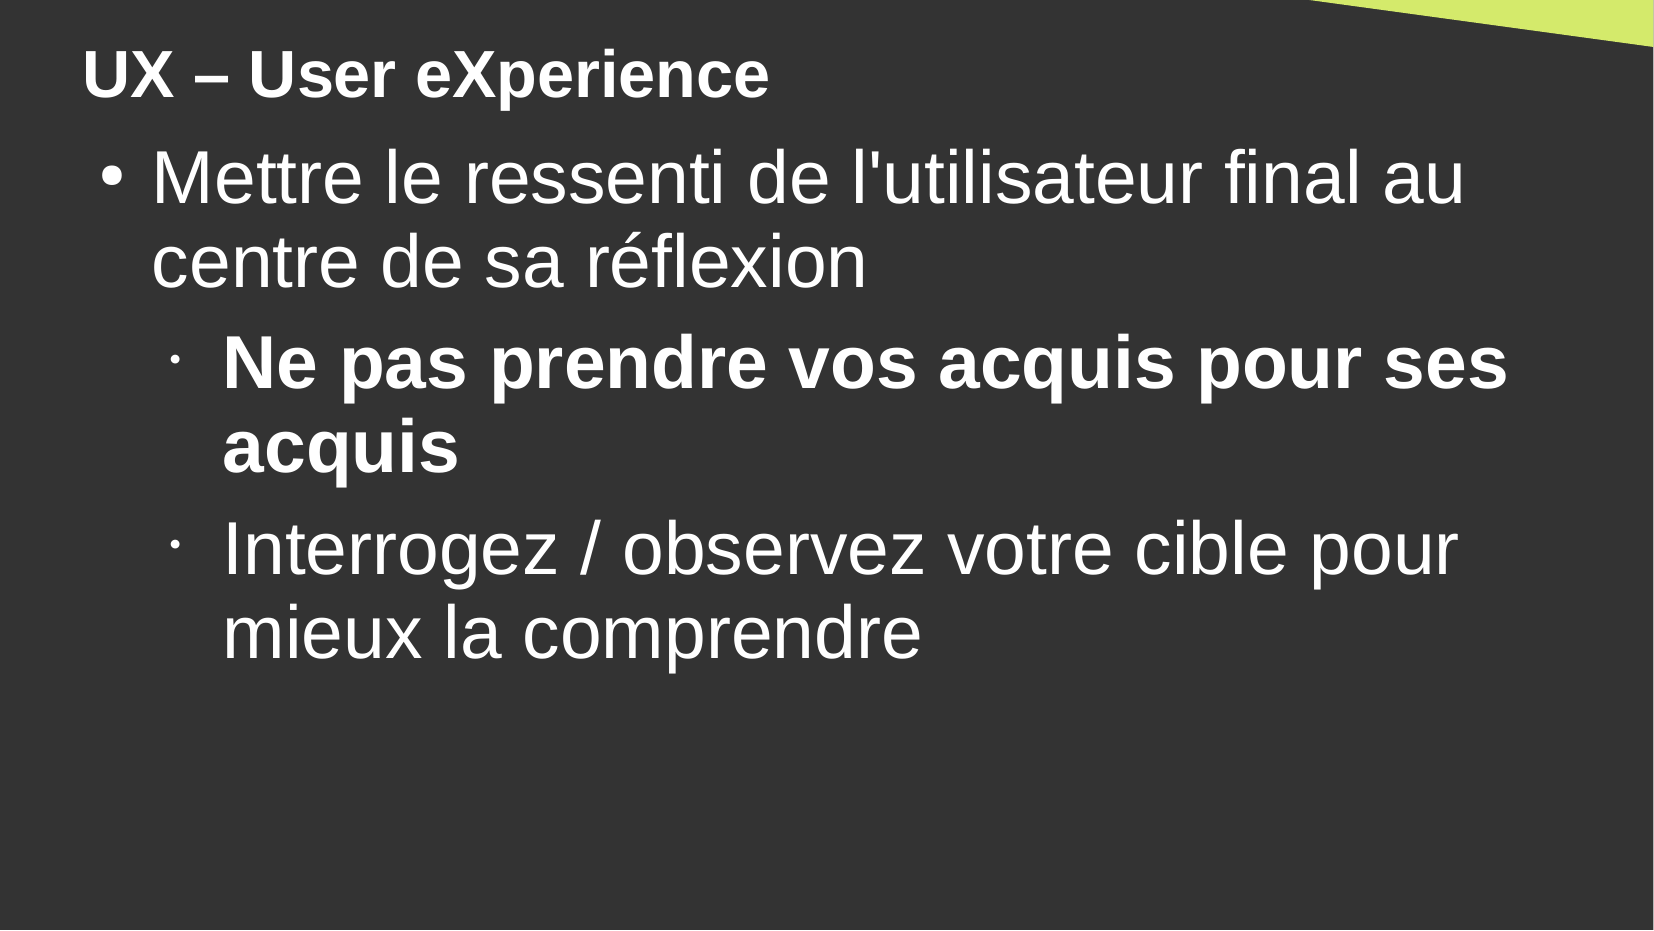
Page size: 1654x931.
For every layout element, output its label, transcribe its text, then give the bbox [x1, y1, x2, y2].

list Mettre le ressenti de l'utilisateur final au centre de sa réflexion Ne pas prendre vos acquis pour ses acquis Interrogez / observez votre cible pour mieux la comprendre [80, 135, 1620, 827]
title UX – User eXperience [82, 37, 1571, 114]
text_box [1309, 0, 1654, 48]
